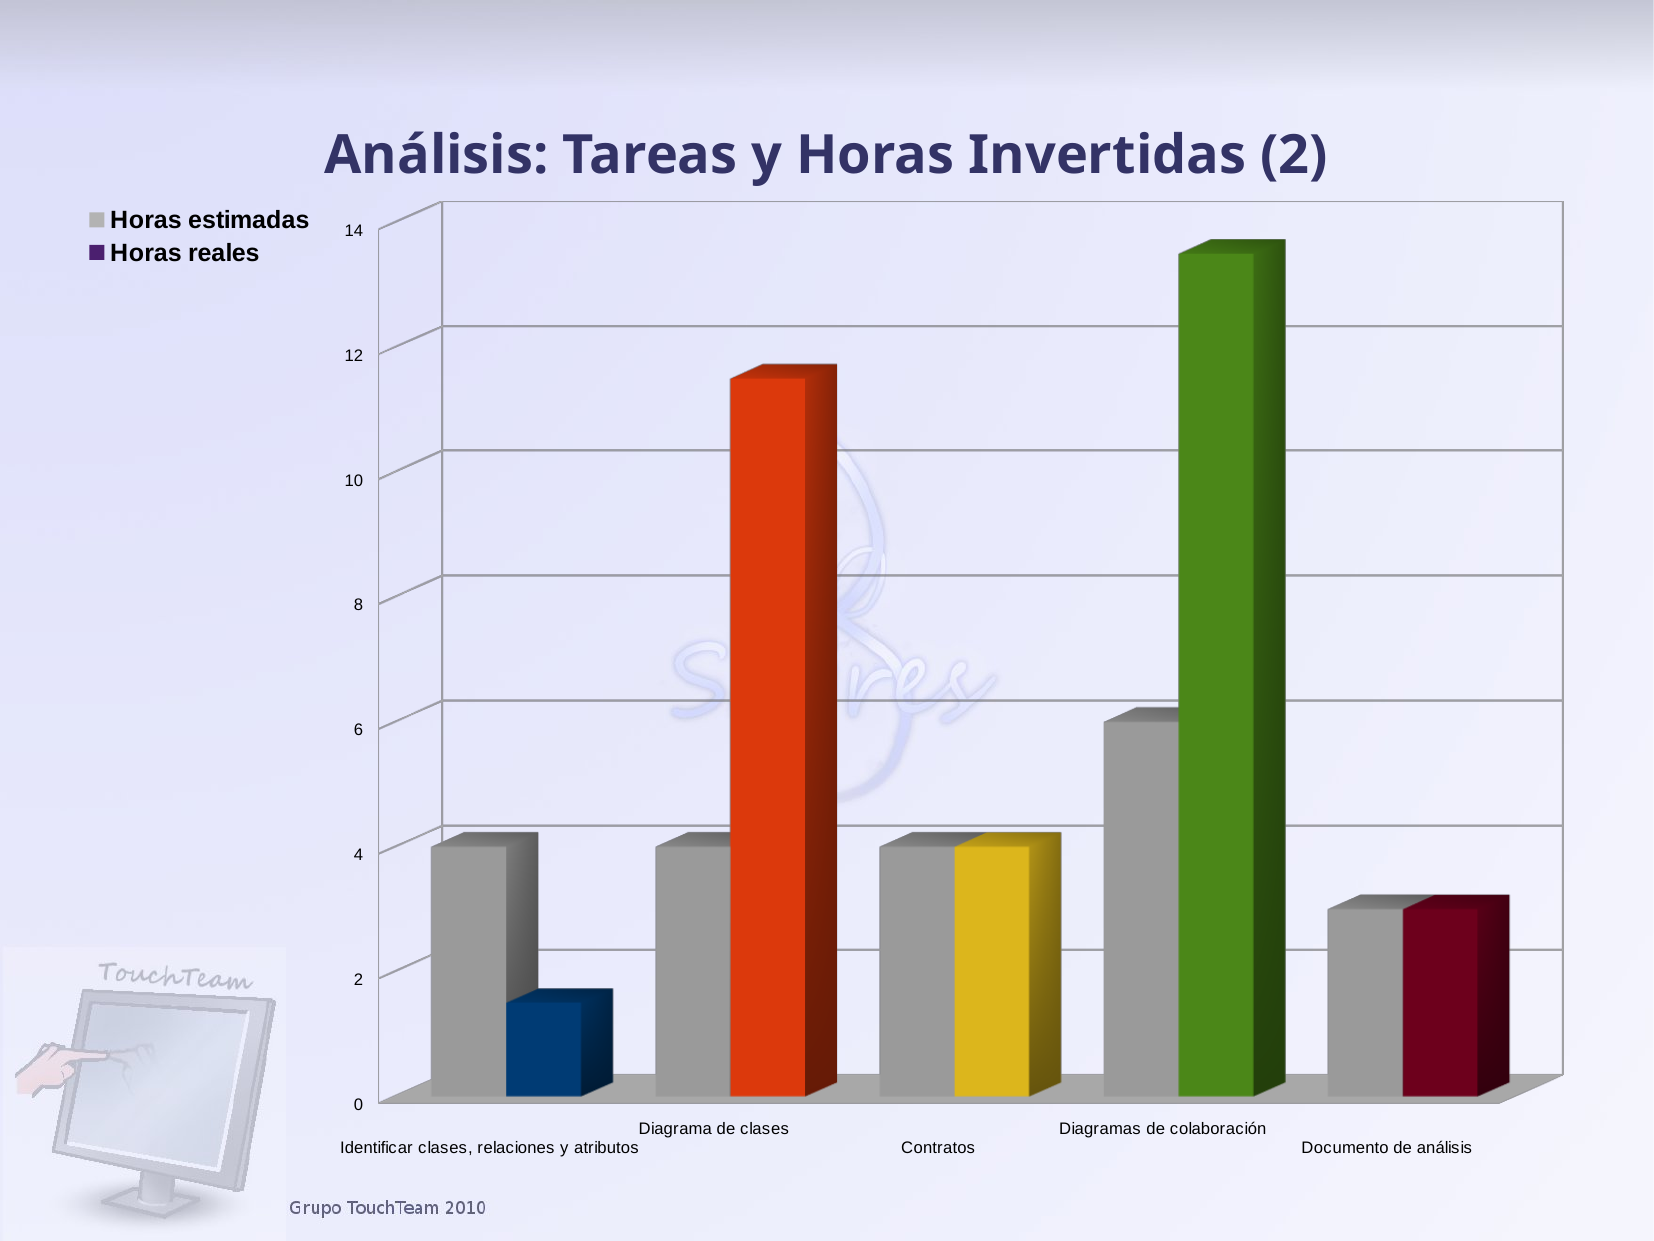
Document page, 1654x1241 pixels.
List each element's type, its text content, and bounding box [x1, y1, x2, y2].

picture [0, 0, 1654, 1241]
title Análisis: Tareas y Horas Invertidas (2) [82, 49, 1571, 177]
chart [59, 177, 1595, 1182]
